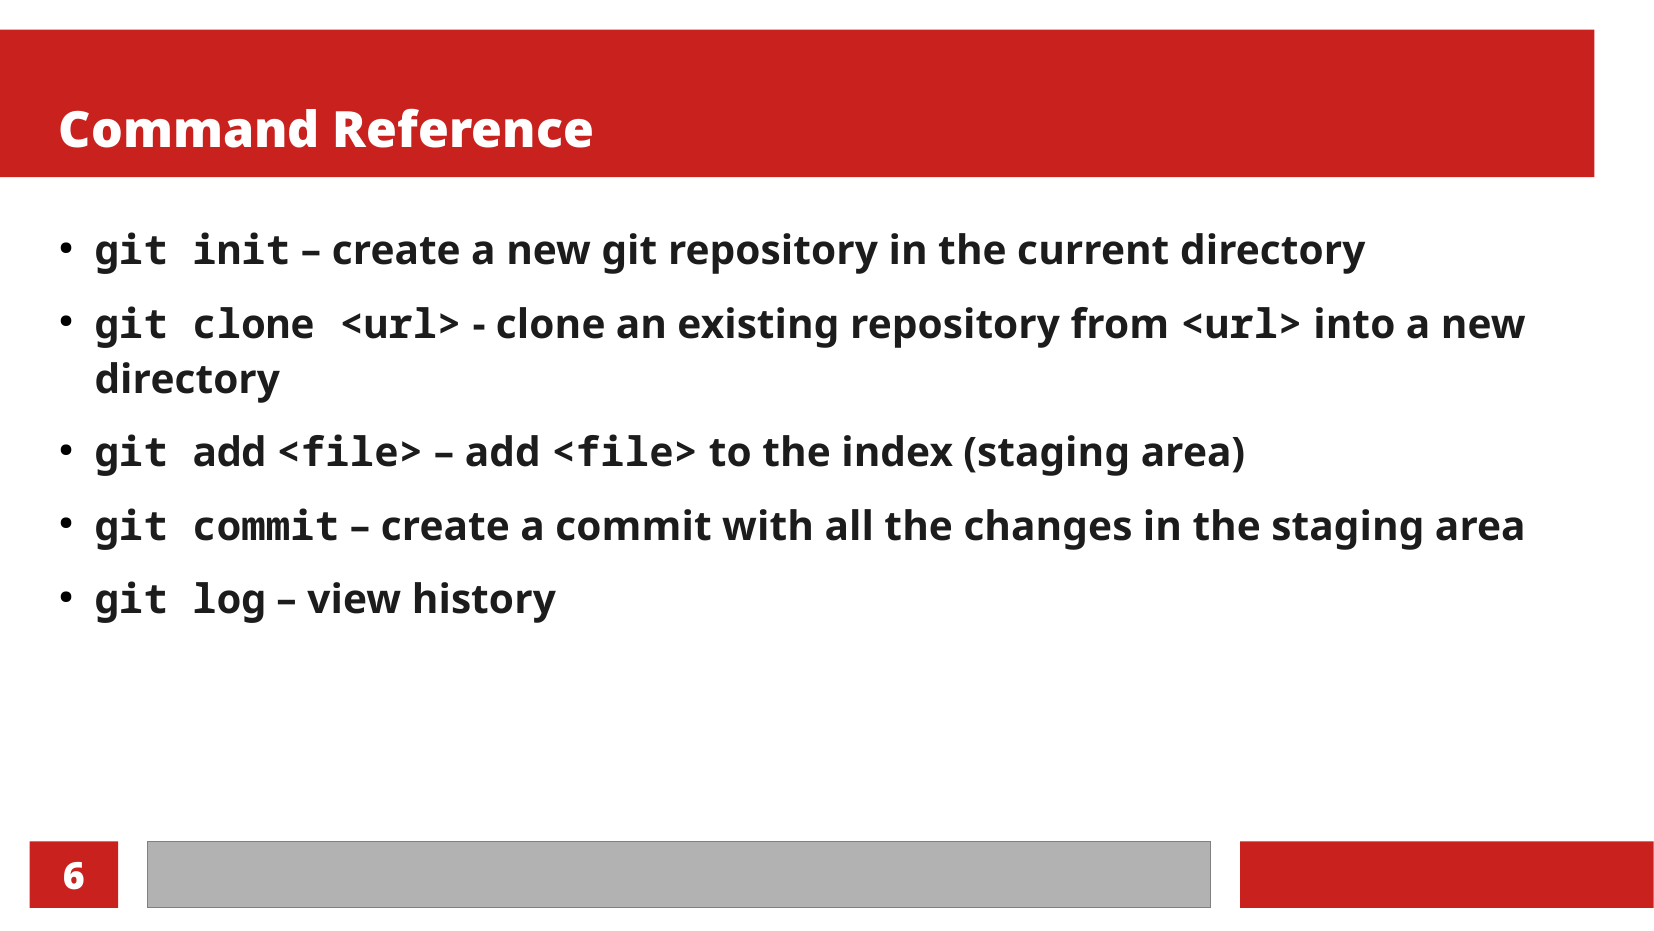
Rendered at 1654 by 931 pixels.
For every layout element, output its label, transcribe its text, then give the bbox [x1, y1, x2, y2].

title Command Reference [59, 44, 1595, 163]
list git init – create a new git repository in the current directory git clone <url> - clone an existing repository from <url> into a new directory git add <file> – add <file> to the index (staging area) git commit – create a commit with all the changes in the staging area git log – view history [59, 221, 1565, 798]
